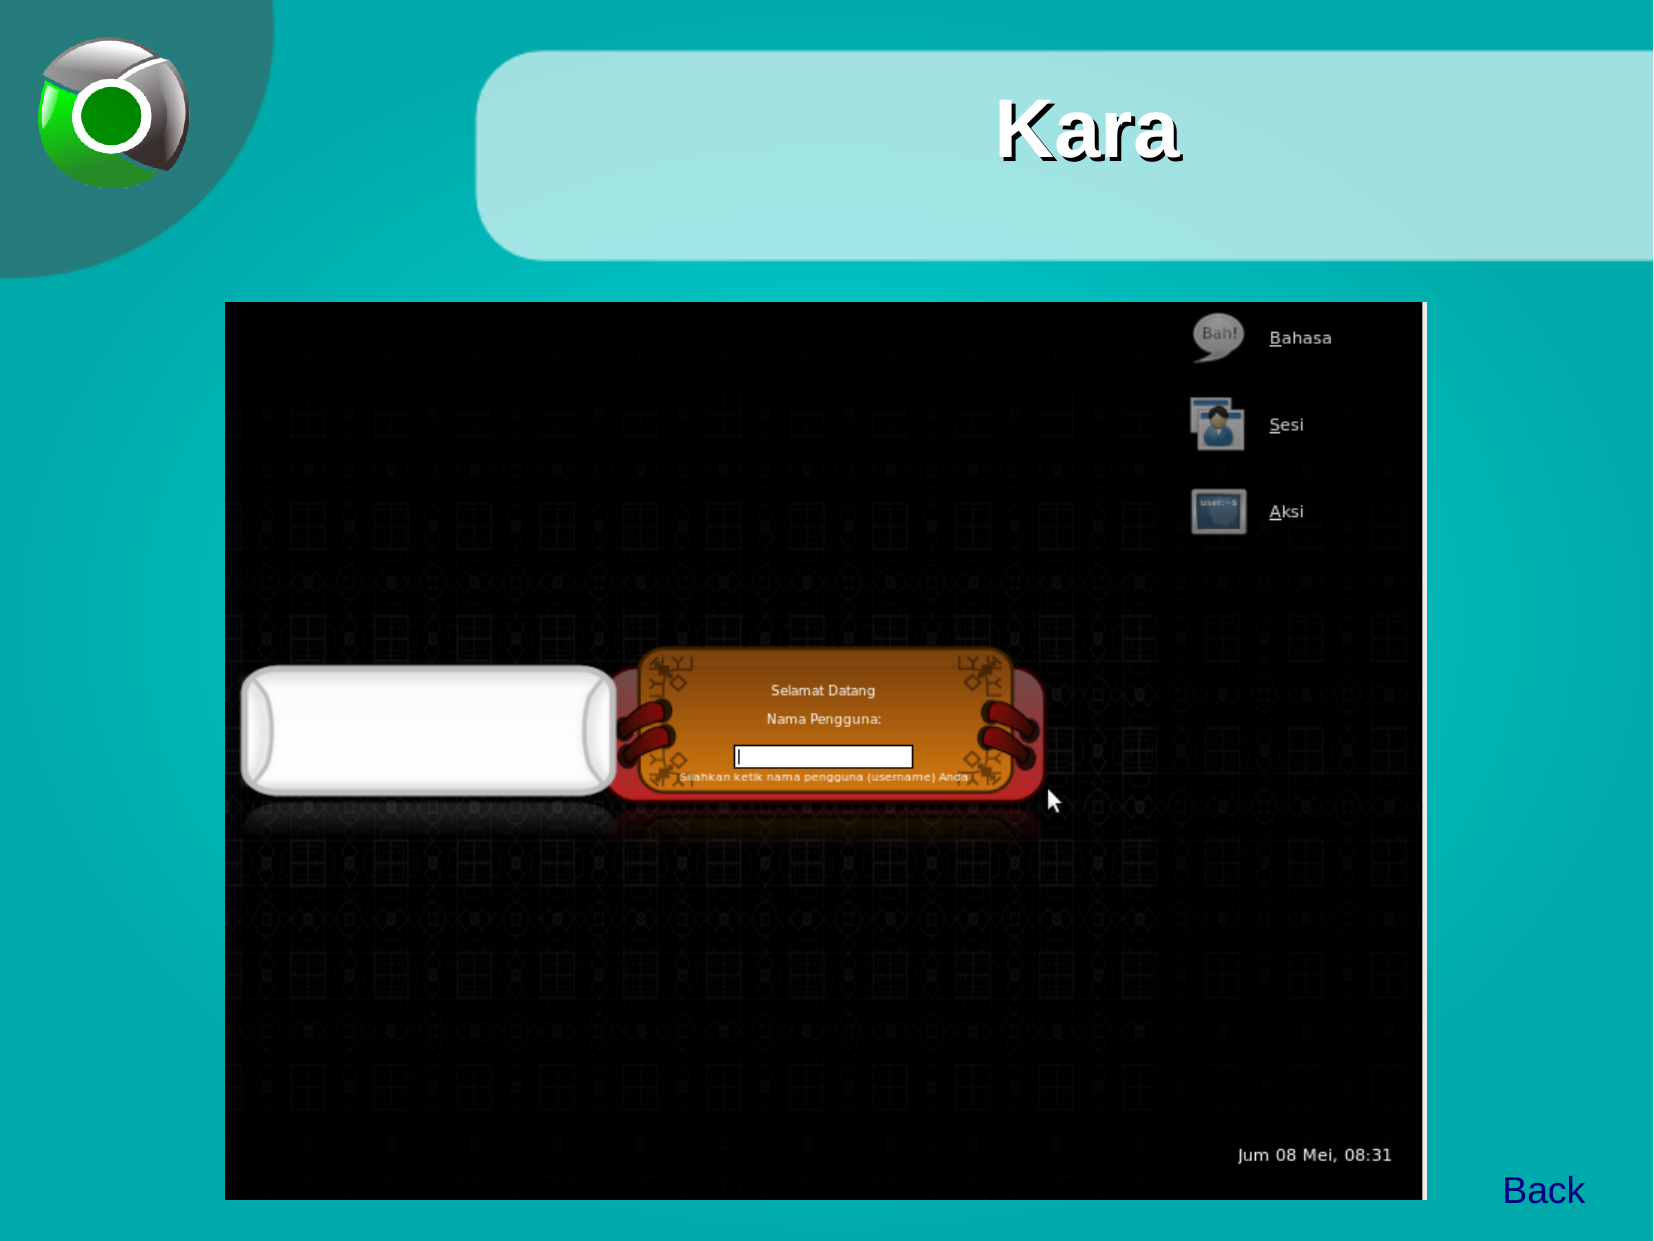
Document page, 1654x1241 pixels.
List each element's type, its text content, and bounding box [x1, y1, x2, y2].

text_box Kara [524, 75, 1650, 226]
picture [0, 0, 1654, 1241]
text_box Back [1487, 1162, 1653, 1238]
